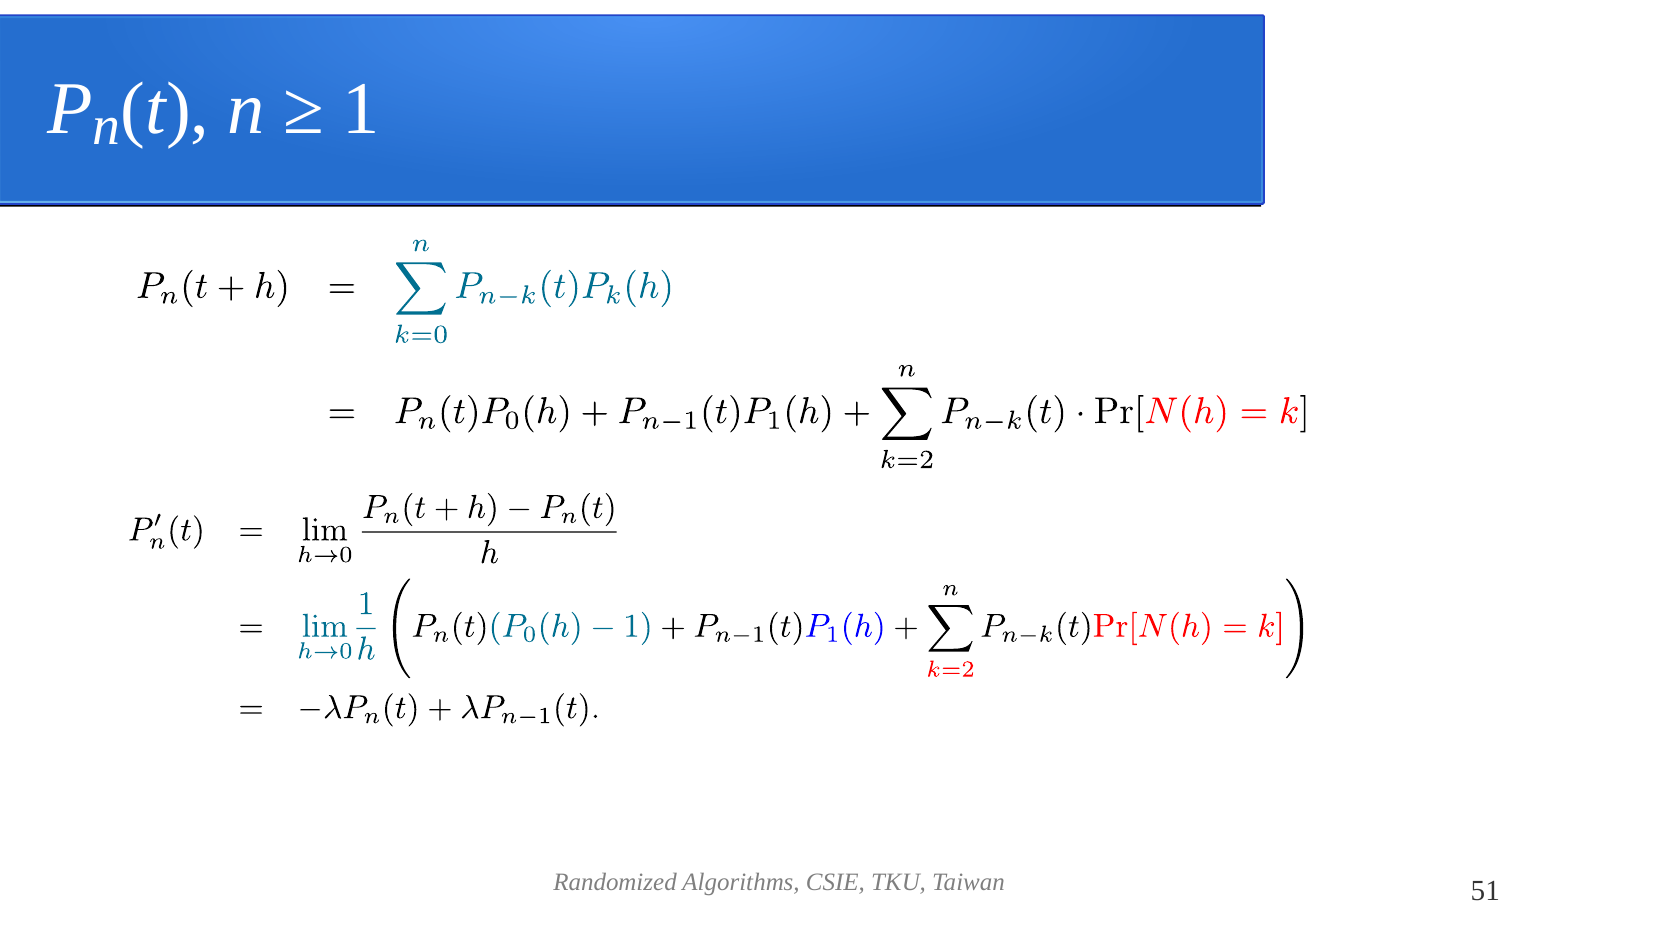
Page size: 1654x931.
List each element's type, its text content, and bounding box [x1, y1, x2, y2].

title Pn(t), n ≥ 1 [47, 35, 1199, 189]
picture [134, 238, 1307, 470]
picture [126, 491, 1305, 728]
